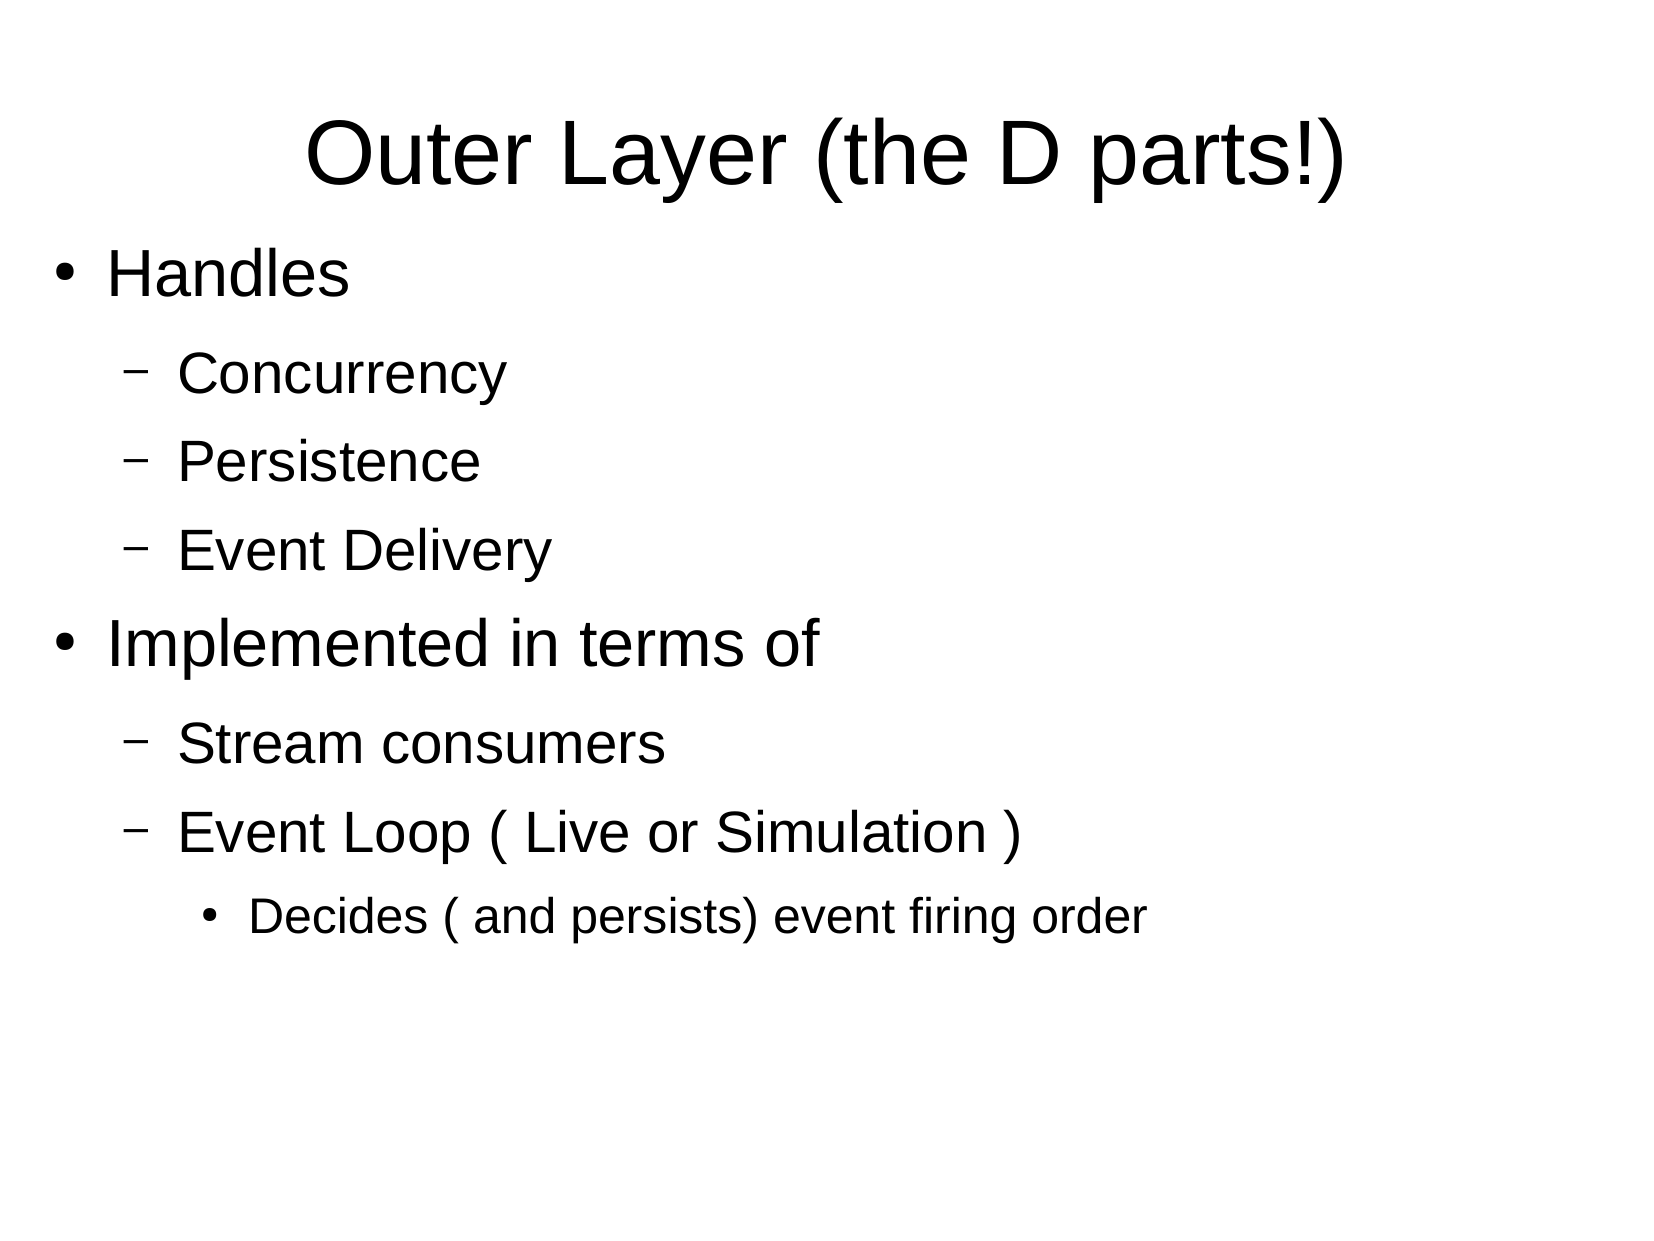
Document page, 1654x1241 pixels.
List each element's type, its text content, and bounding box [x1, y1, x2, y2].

list Handles Concurrency Persistence Event Delivery Implemented in terms of Stream consumers Event Loop ( Live or Simulation ) Decides ( and persists) event firing order [35, 236, 1595, 1193]
title Outer Layer (the D parts!) [82, 49, 1571, 236]
